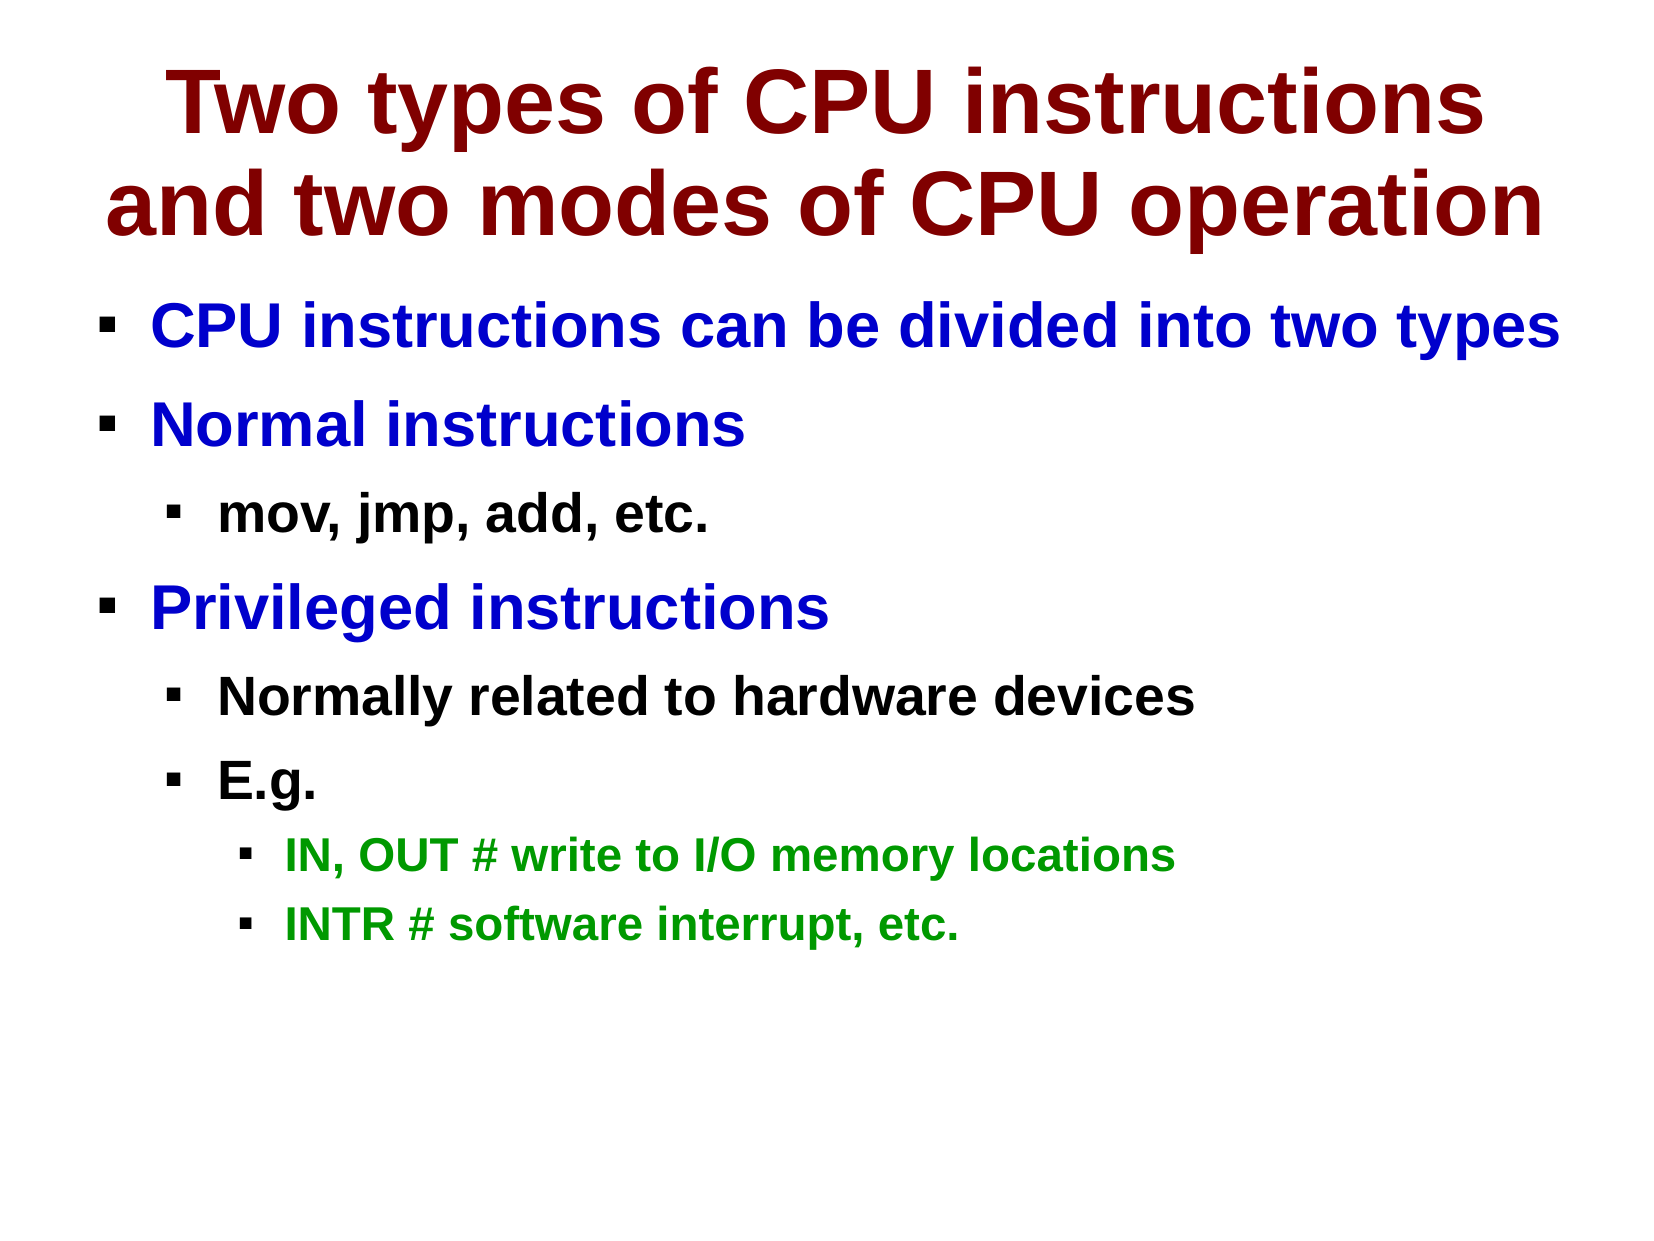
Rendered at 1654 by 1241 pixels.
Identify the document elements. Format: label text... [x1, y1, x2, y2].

list CPU instructions can be divided into two types Normal instructions mov, jmp, add, etc. Privileged instructions Normally related to hardware devices E.g. IN, OUT # write to I/O memory locations INTR # software interrupt, etc. [82, 290, 1571, 1010]
title Two types of CPU instructions and two modes of CPU operation [82, 49, 1571, 257]
